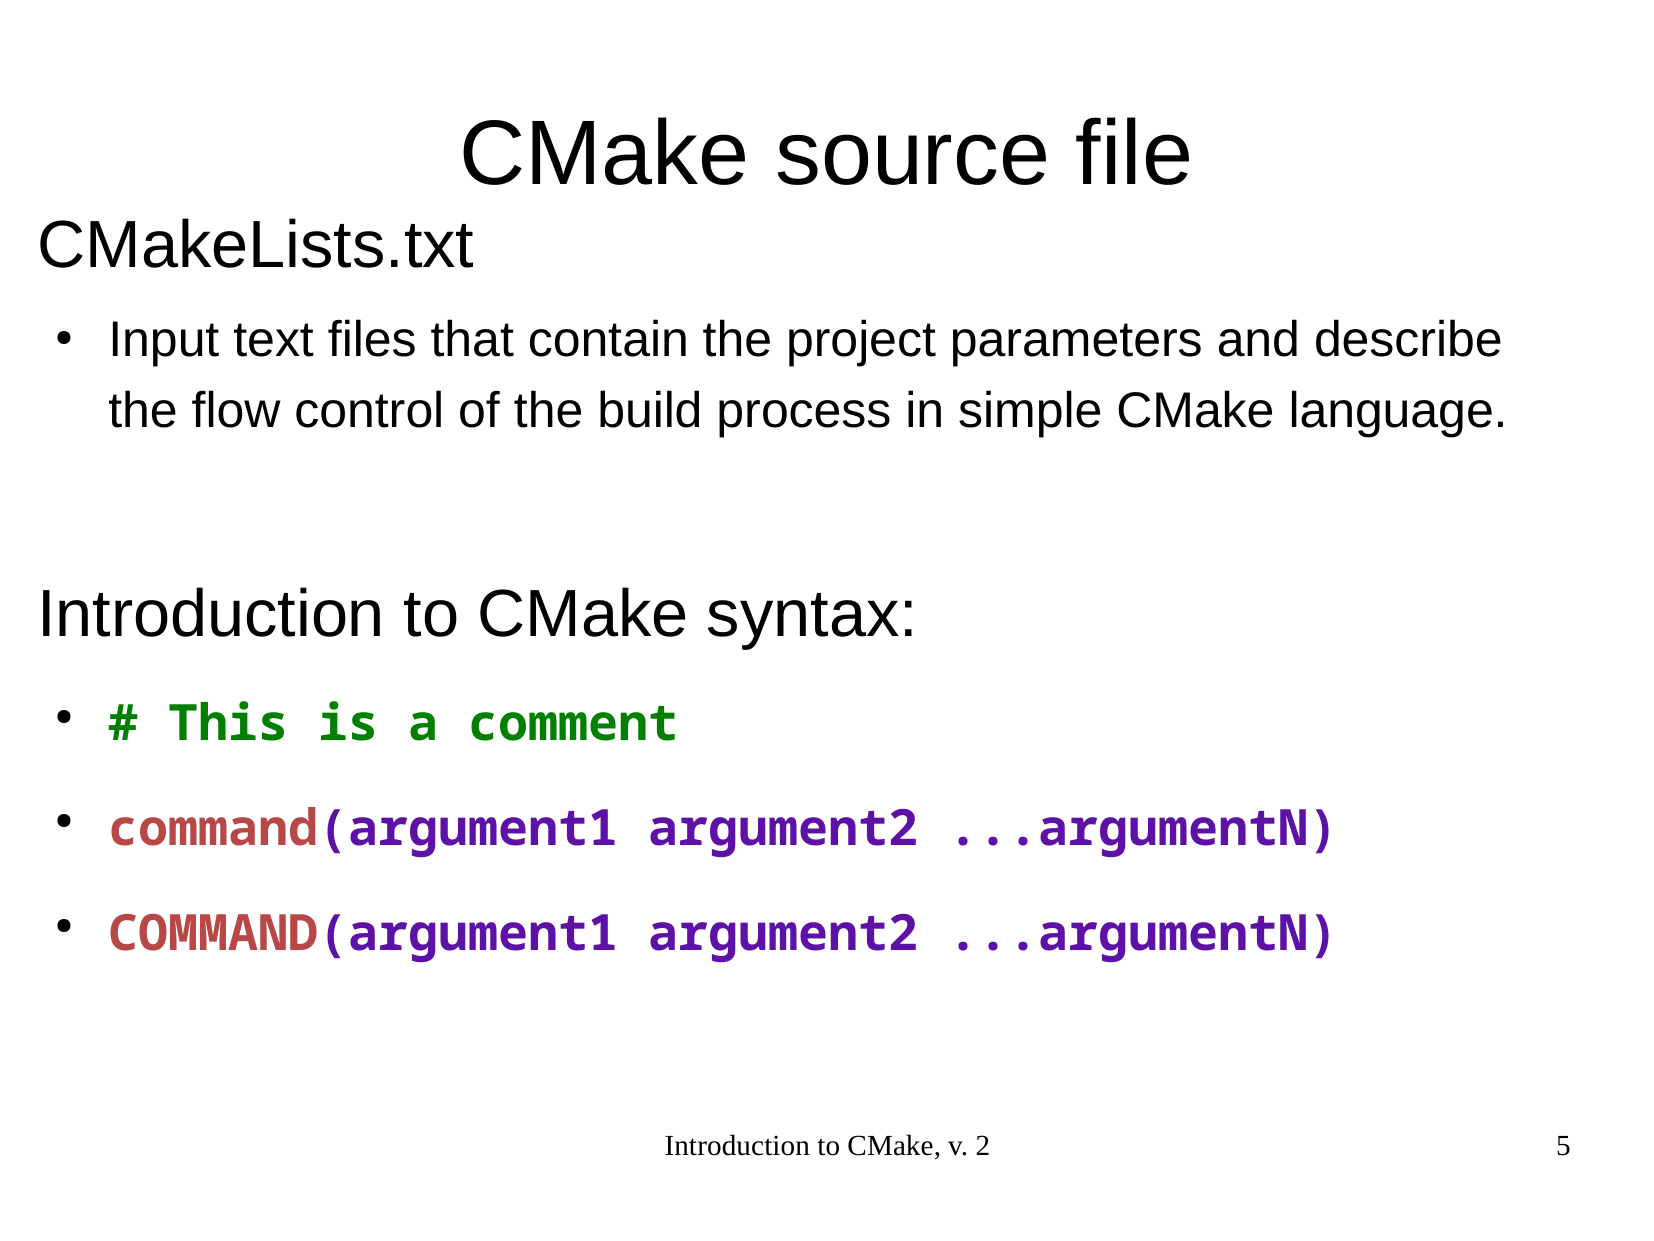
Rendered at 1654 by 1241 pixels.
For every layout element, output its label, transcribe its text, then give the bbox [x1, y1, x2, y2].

list CMakeLists.txt Input text files that contain the project parameters and describe the flow control of the build process in simple CMake language. Introduction to CMake syntax: # This is a comment command(argument1 argument2 ...argumentN) COMMAND(argument1 argument2 ...argumentN) [37, 207, 1576, 1051]
title CMake source file [82, 49, 1571, 207]
